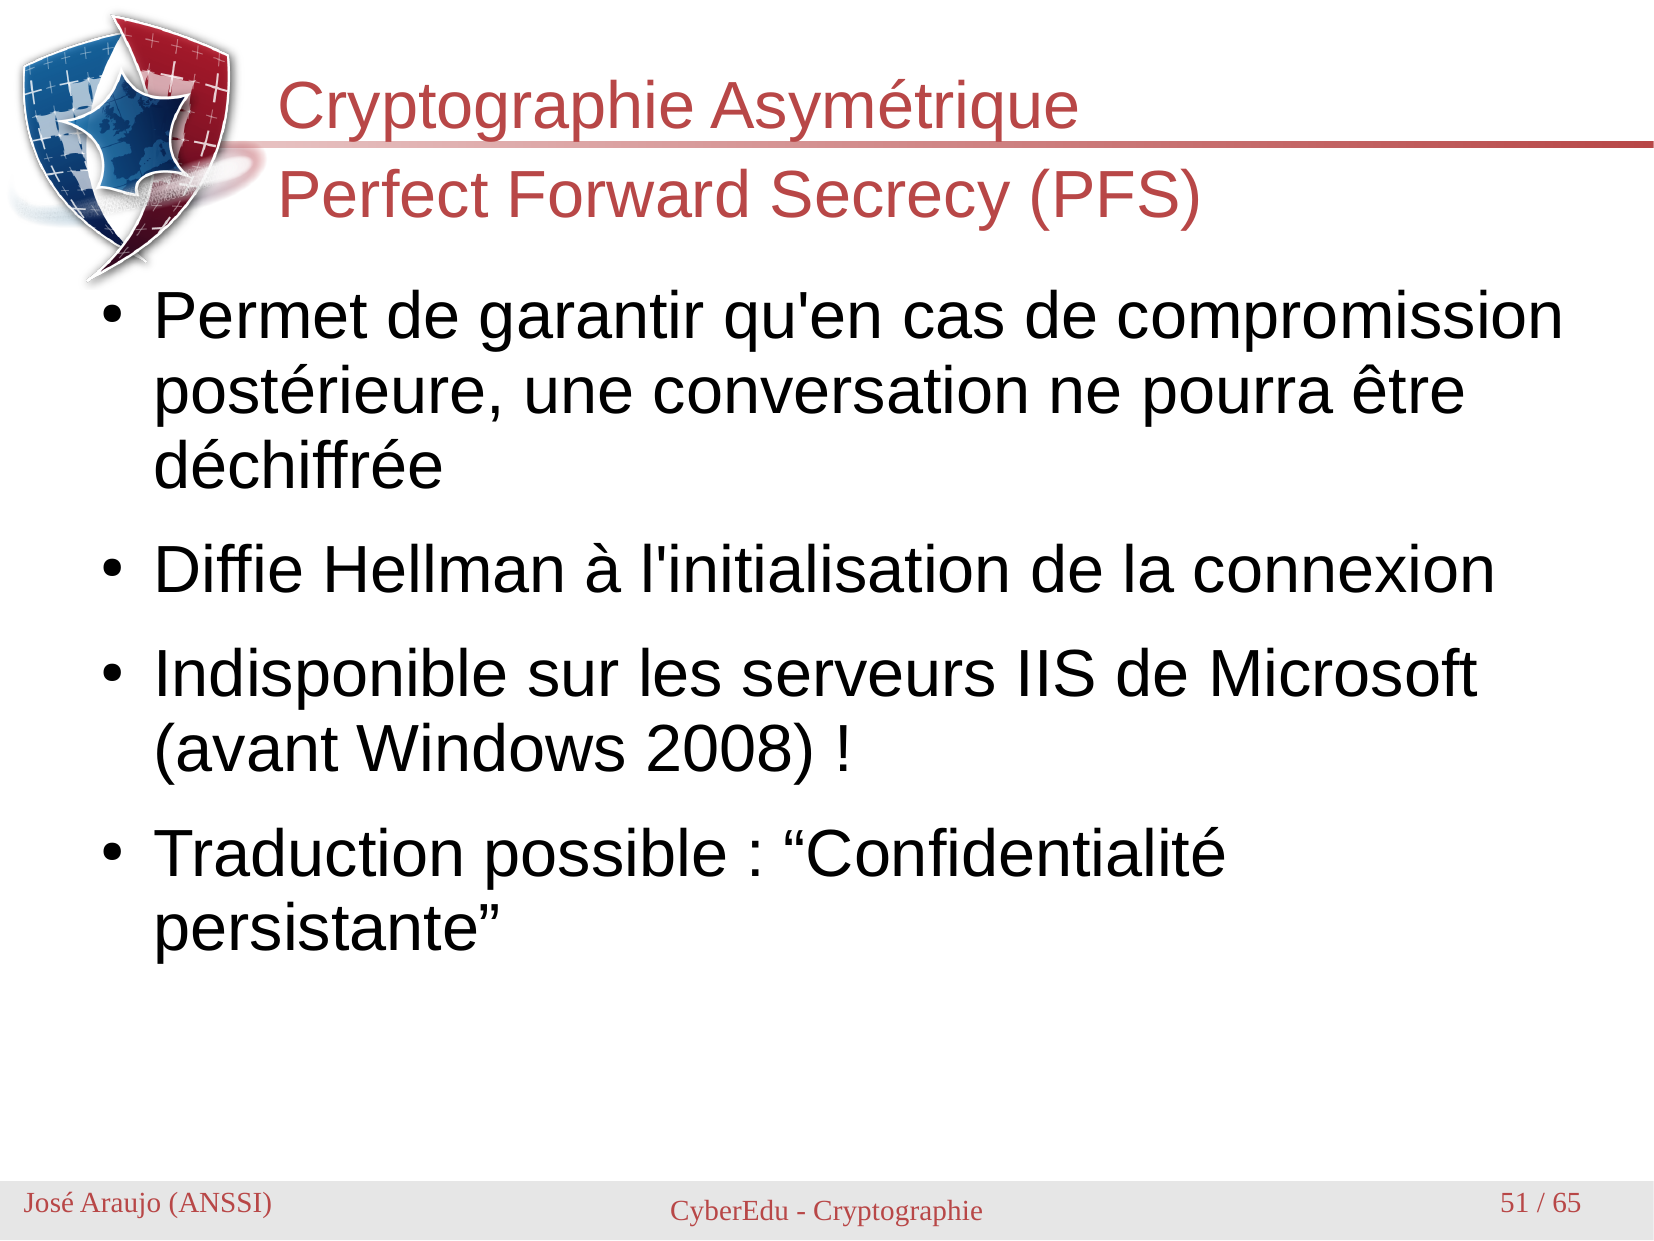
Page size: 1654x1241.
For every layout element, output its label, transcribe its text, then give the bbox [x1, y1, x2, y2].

list Permet de garantir qu'en cas de compromission postérieure, une conversation ne pourra être déchiffrée Diffie Hellman à l'initialisation de la connexion Indisponible sur les serveurs IIS de Microsoft (avant Windows 2008) ! Traduction possible : “Confidentialité persistante” [82, 278, 1595, 1170]
title Cryptographie Asymétrique Perfect Forward Secrecy (PFS) [277, 49, 1642, 237]
picture [0, 0, 272, 290]
